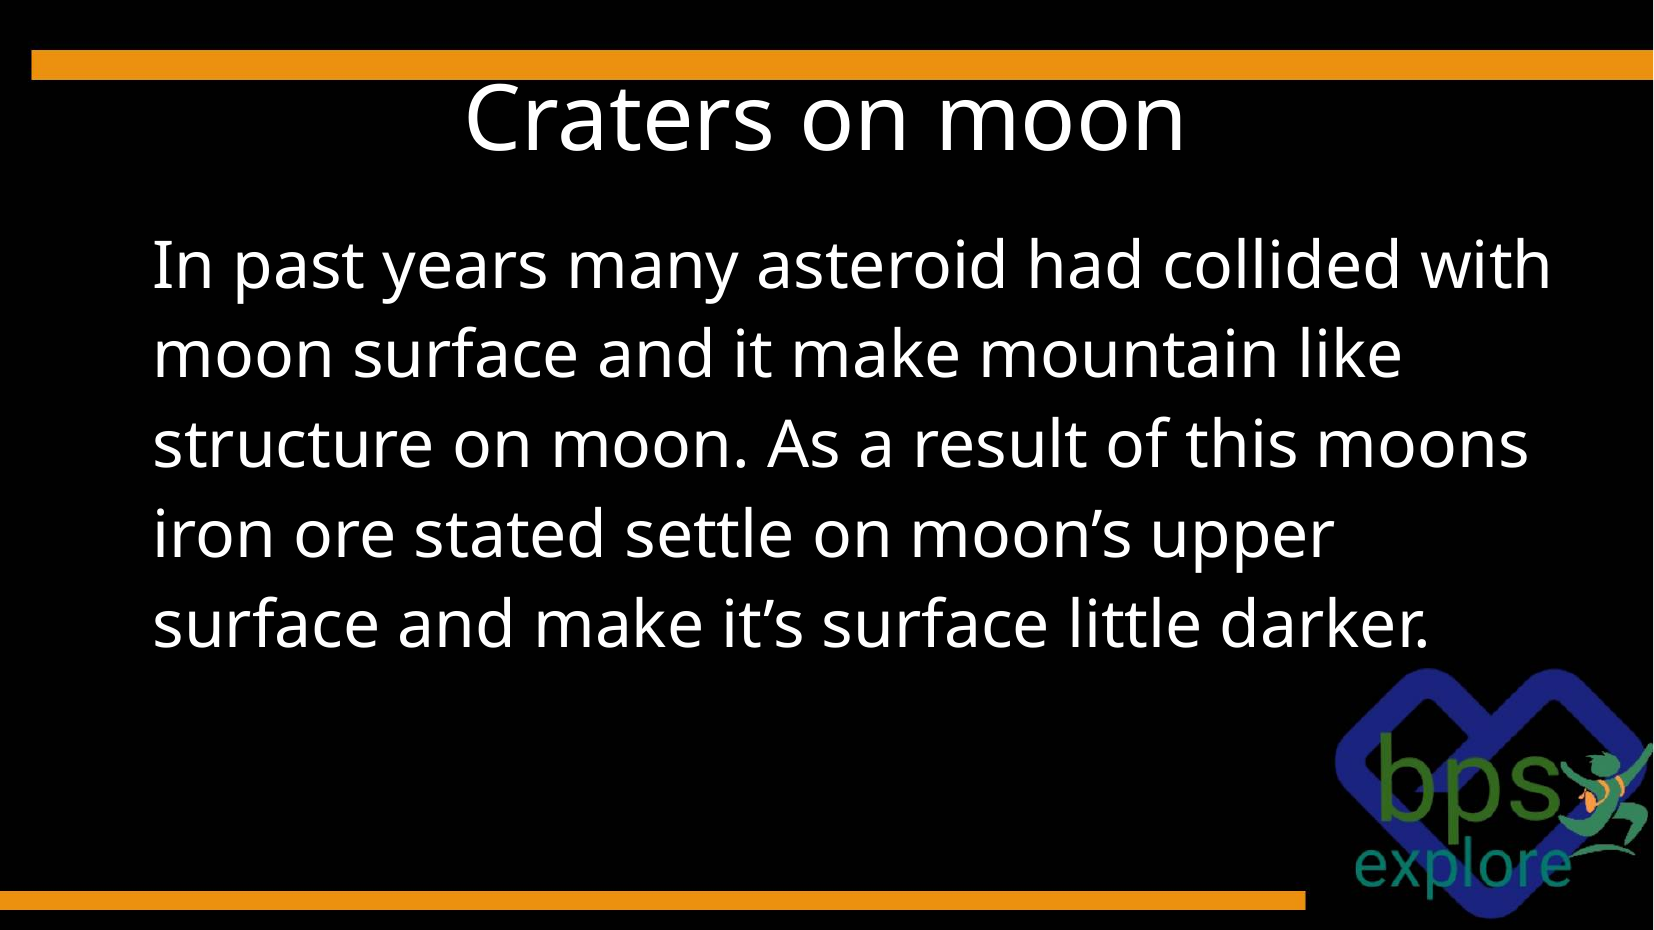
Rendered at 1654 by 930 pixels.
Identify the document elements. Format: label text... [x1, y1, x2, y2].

picture [0, 0, 1654, 930]
title Craters on moon [82, 37, 1571, 193]
list In past years many asteroid had collided with moon surface and it make mountain like structure on moon. As a result of this moons iron ore stated settle on moon’s upper surface and make it’s surface little darker. [82, 217, 1571, 757]
